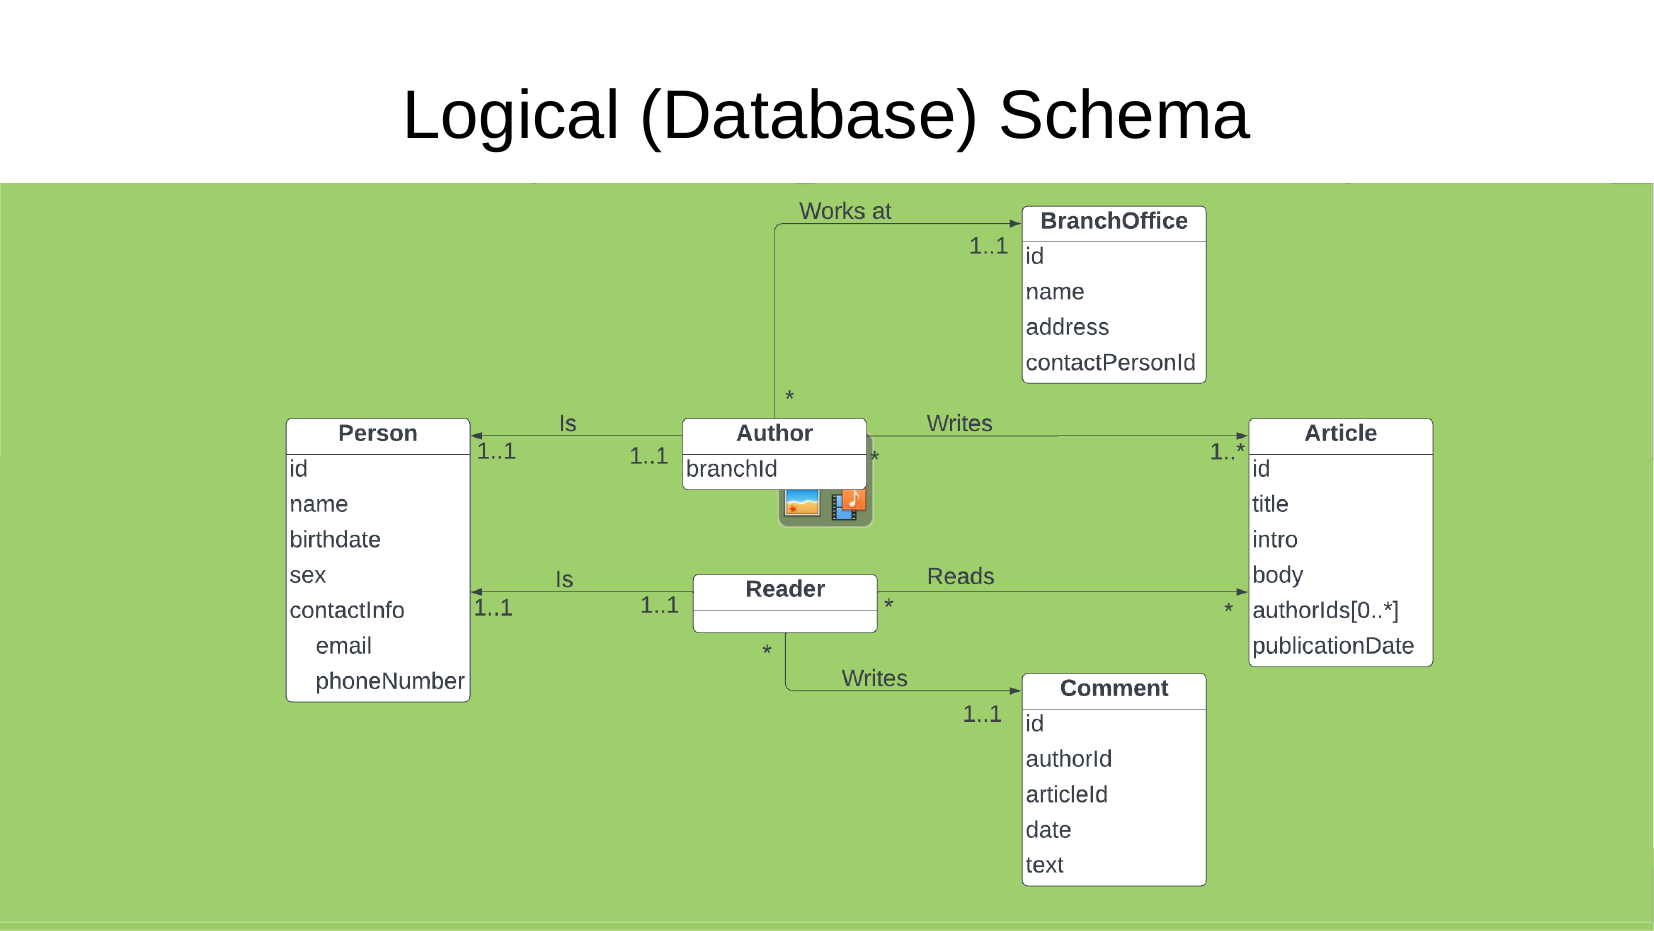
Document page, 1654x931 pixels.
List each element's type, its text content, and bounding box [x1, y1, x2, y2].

title Logical (Database) Schema [82, 37, 1571, 183]
picture [0, 0, 1654, 931]
